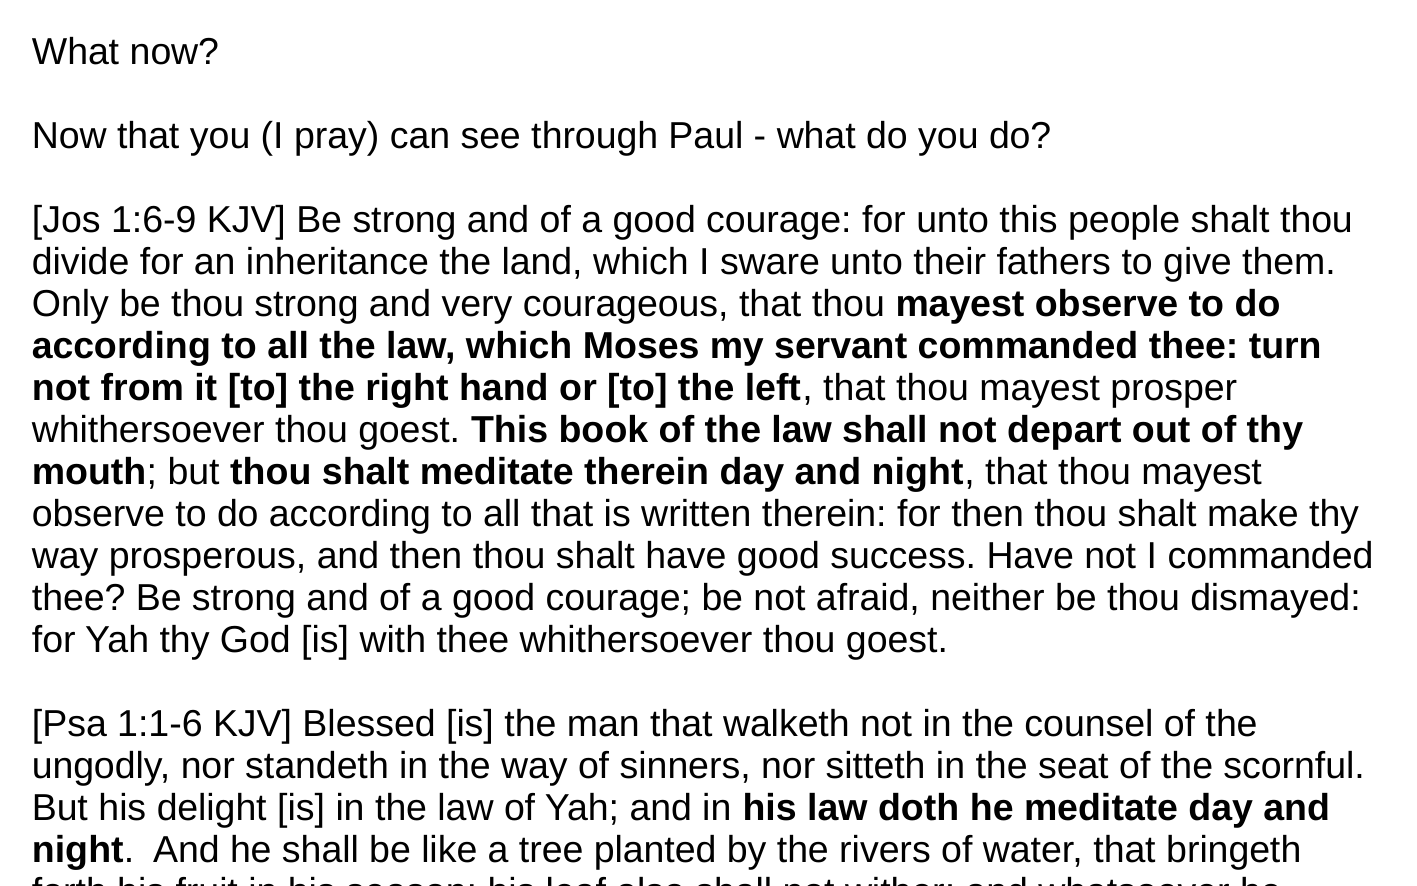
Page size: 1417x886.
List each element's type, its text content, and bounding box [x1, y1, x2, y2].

text_box What now? Now that you (I pray) can see through Paul - what do you do? [Jos 1:6-9 KJV] Be strong and of a good courage: for unto this people shalt thou divide for an inheritance the land, which I sware unto their fathers to give them. Only be thou strong and very courageous, that thou mayest observe to do according to all the law, which Moses my servant commanded thee: turn not from it [to] the right hand or [to] the left, that thou mayest prosper whithersoever thou goest. This book of the law shall not depart out of thy mouth; but thou shalt meditate therein day and night, that thou mayest observe to do according to all that is written therein: for then thou shalt make thy way prosperous, and then thou shalt have good success. Have not I commanded thee? Be strong and of a good courage; be not afraid, neither be thou dismayed: for Yah thy God [is] with thee whithersoever thou goest. [Psa 1:1-6 KJV] Blessed [is] the man that walketh not in the counsel of the ungodly, nor standeth in the way of sinners, nor sitteth in the seat of the scornful. But his delight [is] in the law of Yah; and in his law doth he meditate day and night. And he shall be like a tree planted by the rivers of water, that bringeth forth his fruit in his season; his leaf also shall not wither; and whatsoever he doeth shall prosper. The ungodly [are] not so: but [are] like the chaff which the wind driveth away. Therefore the ungodly shall not stand in the judgment, nor sinners in the congregation of the righteous. For the LORD knoweth the way of the righteous: but the way of the ungodly shall perish. If we don't want to be among the "ungodly", the TARES, the CHAFF - we need to meditate on His law day and night - and make sure it's written to our heart, our mind - so we do it. [Deu 6:4-9 KJV] Hear, O Israel: Yah our God [is] one YAH:And thou shalt love Yah thy God with all thine heart, and with all thy soul, and with all thy might. And these words, which I command thee this day, shall be in thine heart: And thou shalt teach them diligently unto thy children, and shalt talk of them when thou sittest in thine house, and when thou walkest by the way, and when thou liest down, and when thou risest up. And thou shalt bind them for a sign upon thine hand, and they shall be as frontlets between thine eyes. And thou shalt write them upon the posts of thy house, and on thy gates. [17, 23, 1400, 869]
